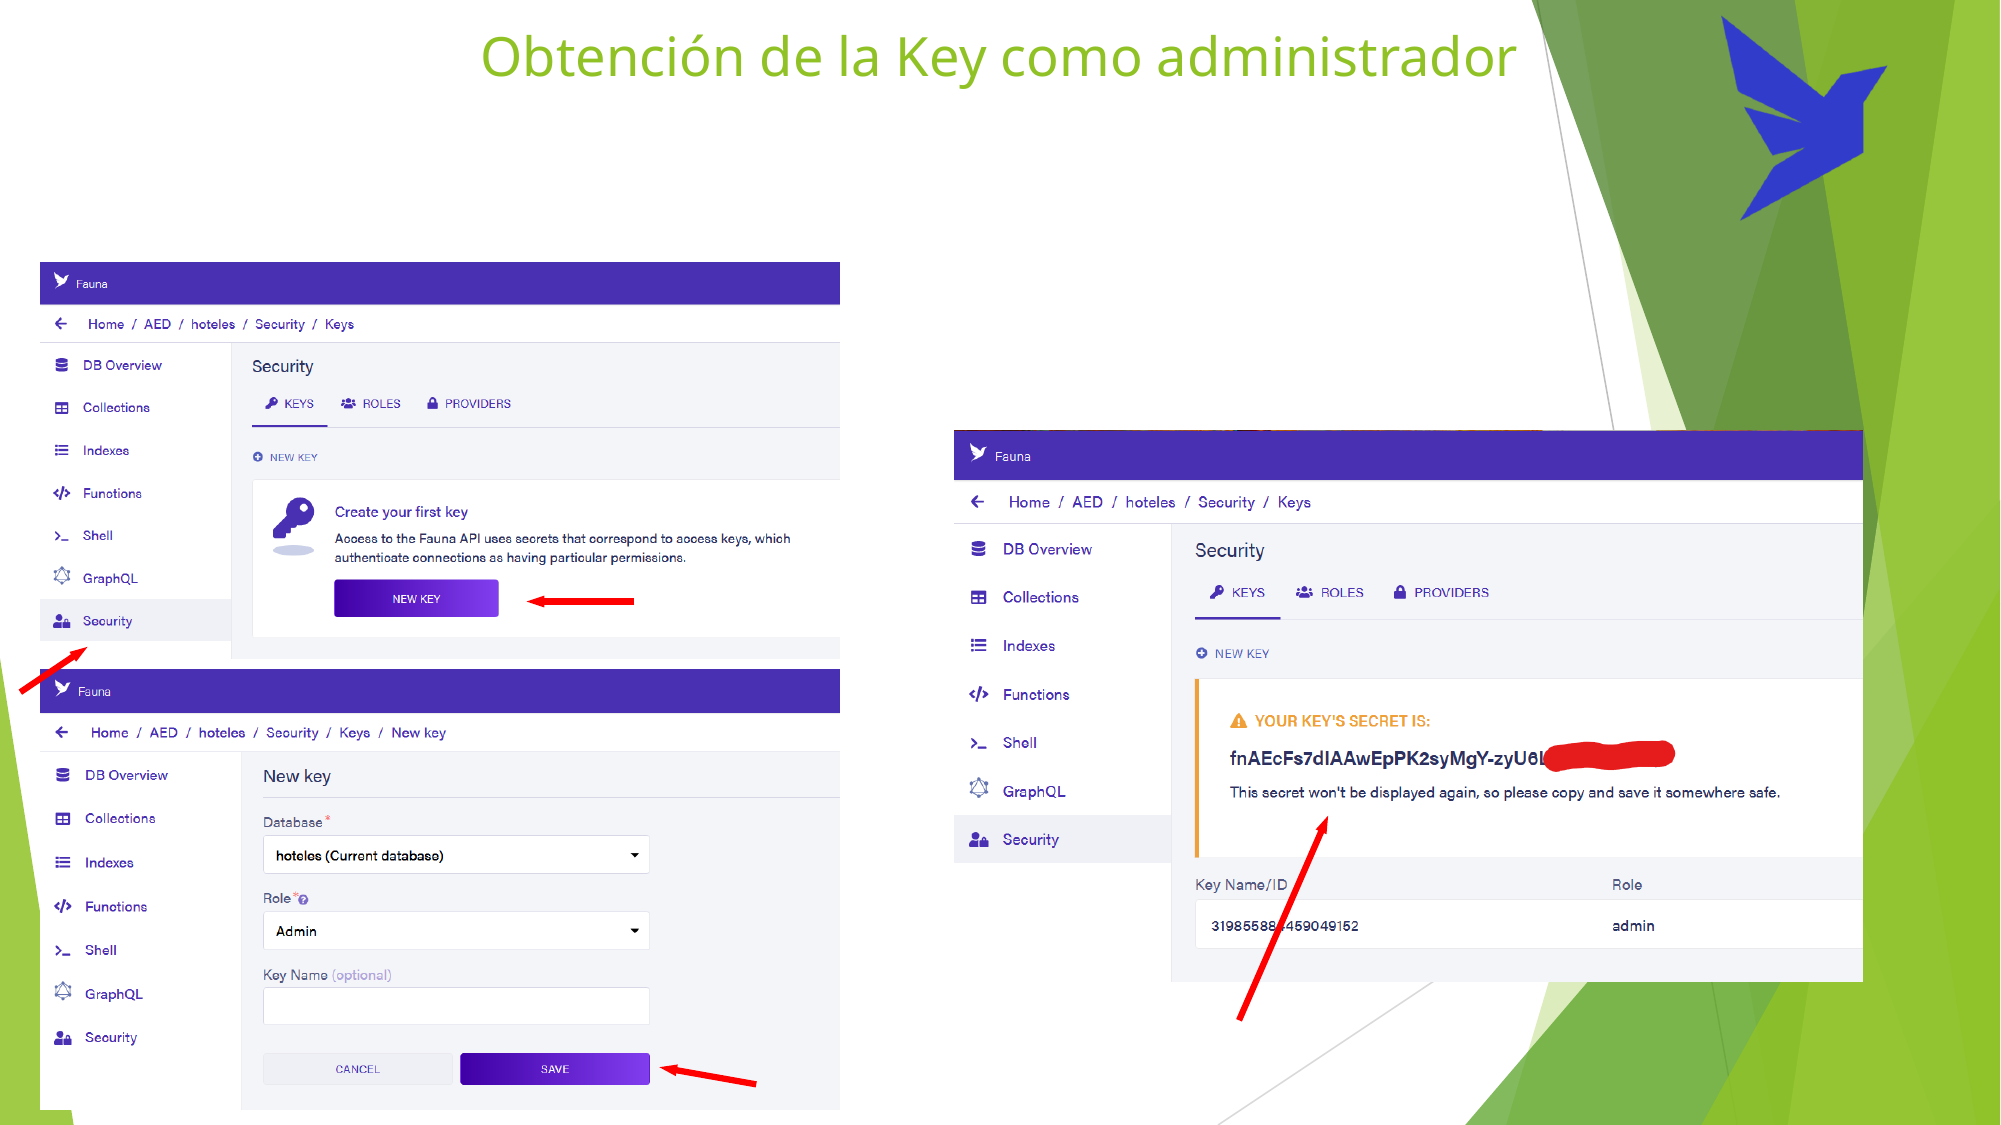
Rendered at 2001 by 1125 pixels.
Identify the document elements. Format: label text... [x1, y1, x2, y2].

title Obtención de la Key como administrador [137, 15, 1721, 98]
picture [40, 669, 840, 1110]
picture [1721, 15, 1927, 221]
picture [40, 262, 840, 659]
picture [954, 430, 1863, 982]
